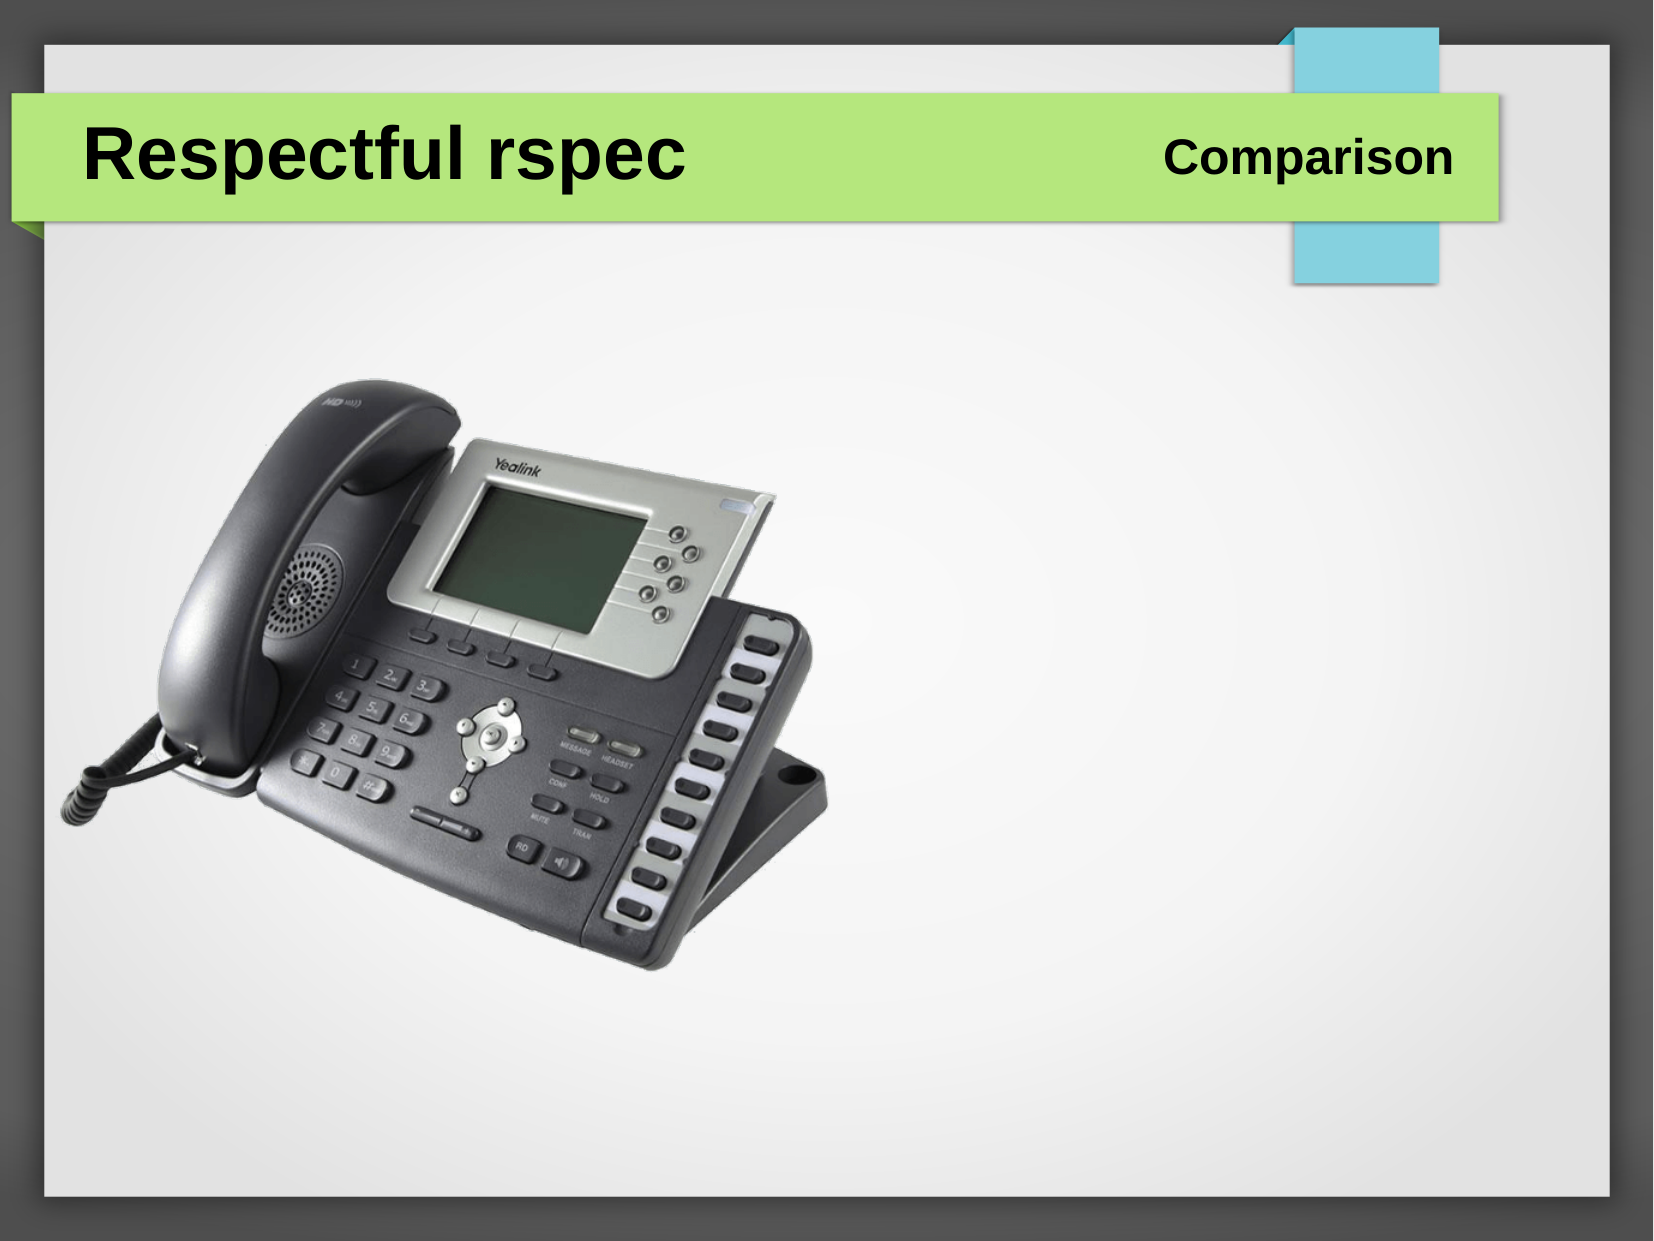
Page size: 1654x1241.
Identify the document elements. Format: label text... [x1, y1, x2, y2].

title Comparison [869, 97, 1455, 216]
picture [0, 0, 1654, 1241]
title Respectful rspec [82, 94, 705, 213]
